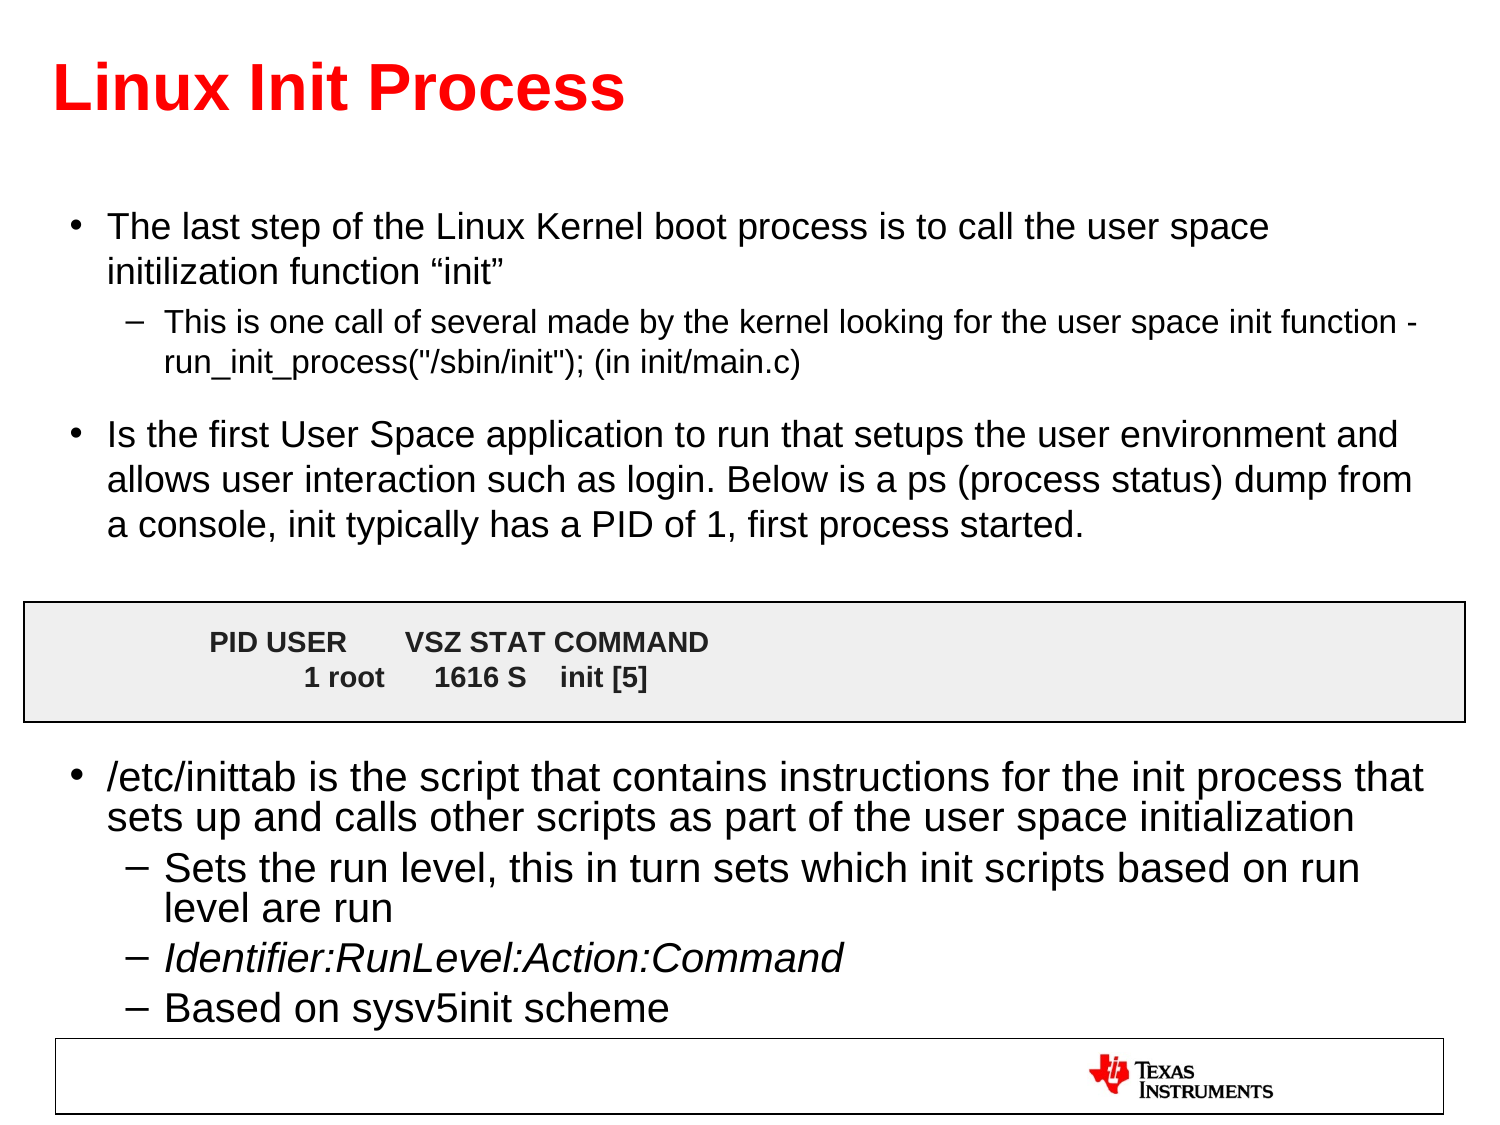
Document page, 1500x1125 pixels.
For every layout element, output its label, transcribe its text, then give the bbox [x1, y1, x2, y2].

title Linux Init Process [37, 23, 1426, 158]
text_box [23, 602, 1465, 722]
text_box /etc/inittab is the script that contains instructions for the init process that sets up and calls other scripts as part of the user space initialization Sets the run level, this in turn sets which init scripts based on run level are run Identifier:RunLevel:Action:Command Based on sysv5init scheme [54, 752, 1445, 1023]
list The last step of the Linux Kernel boot process is to call the user space initilization function “init” This is one call of several made by the kernel looking for the user space init function - run_init_process("/sbin/init"); (in init/main.c) Is the first User Space application to run that setups the user environment and allows user interaction such as login. Below is a ps (process status) dump from a console, init typically has a PID of 1, first process started. [54, 194, 1444, 597]
picture [1087, 1052, 1274, 1099]
